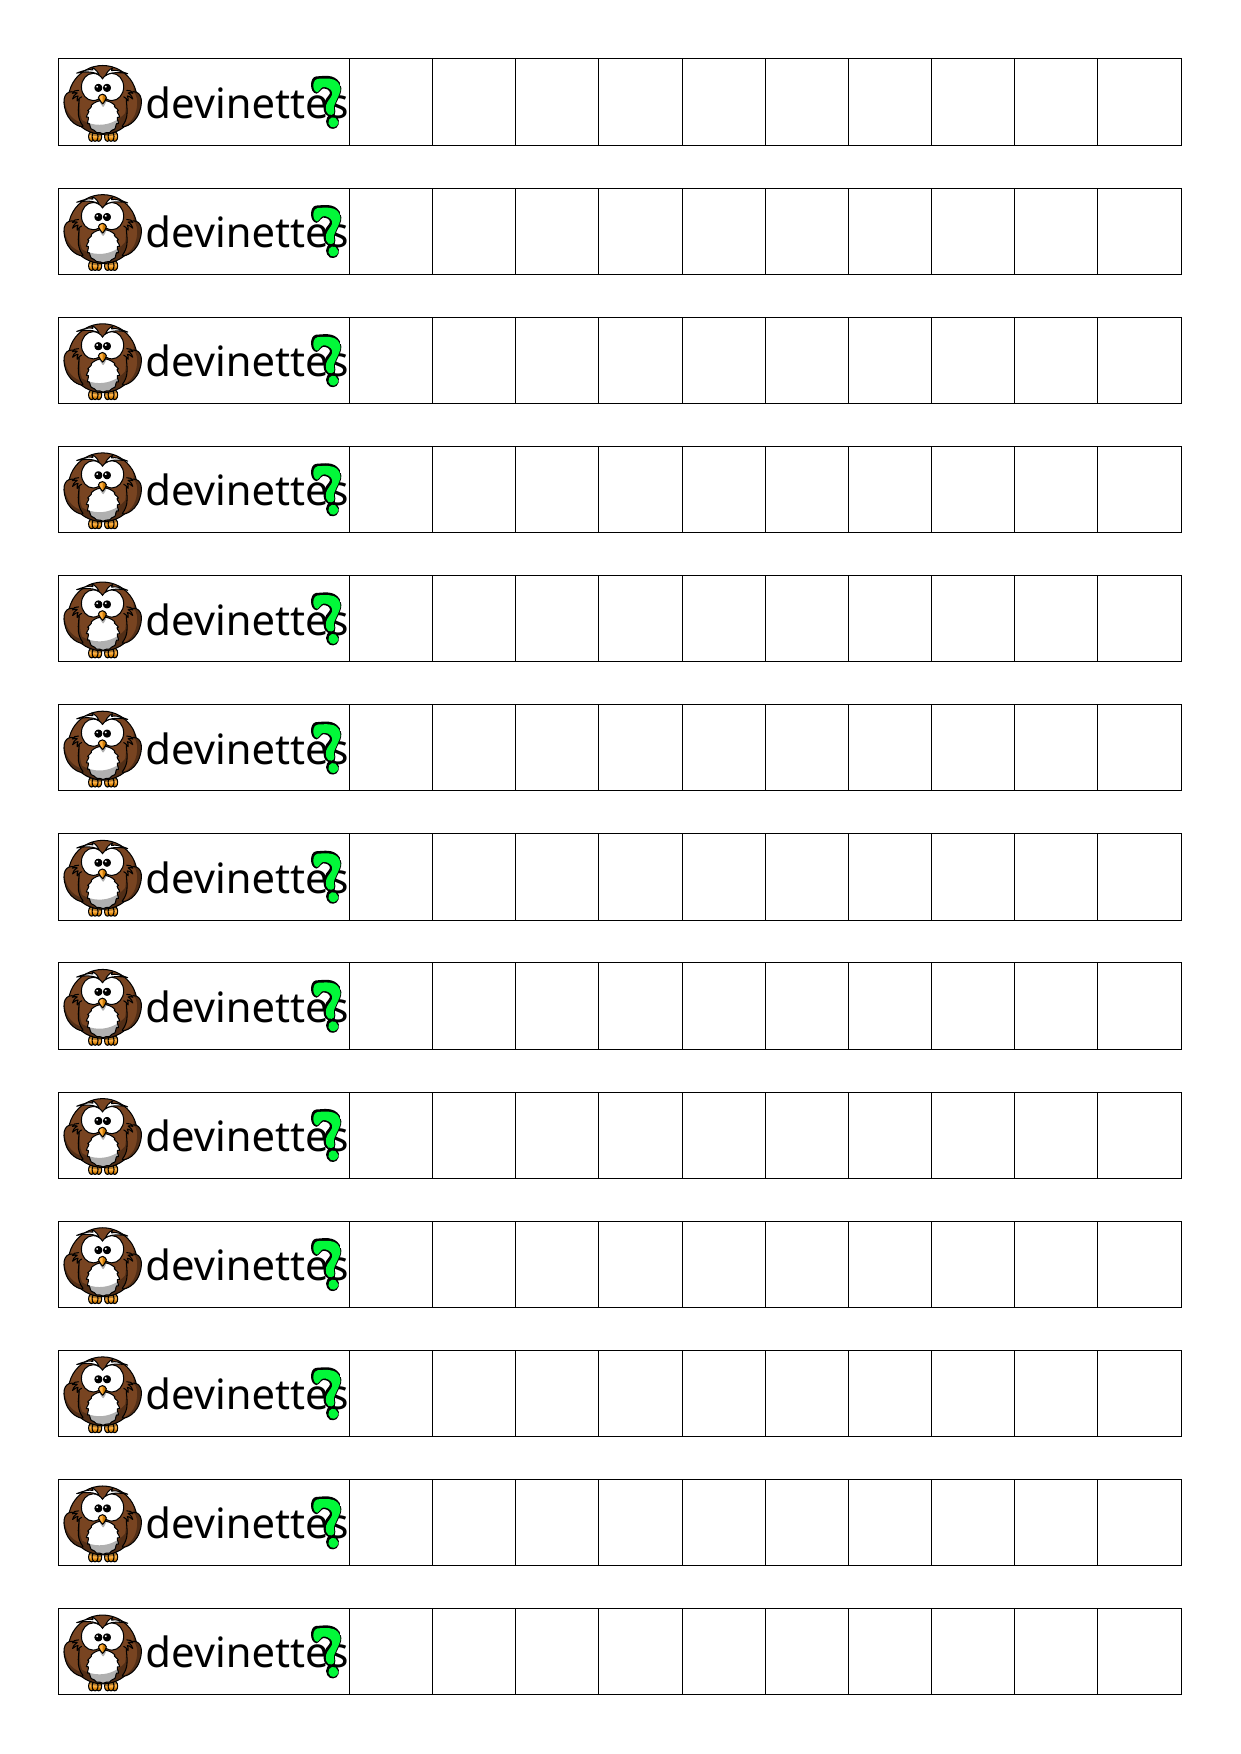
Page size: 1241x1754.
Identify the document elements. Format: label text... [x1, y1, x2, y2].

text_box [58, 1350, 130, 1437]
text_box [58, 833, 130, 921]
text_box devinettes [130, 1092, 405, 1179]
text_box devinettes [130, 1221, 405, 1308]
picture [63, 581, 142, 659]
text_box [58, 704, 130, 791]
text_box devinettes [130, 1608, 405, 1695]
text_box [58, 58, 1182, 146]
picture [308, 1362, 350, 1423]
text_box [405, 1608, 1182, 1695]
text_box [405, 1350, 1182, 1437]
text_box [405, 704, 1182, 791]
text_box [58, 1479, 130, 1566]
picture [63, 194, 142, 272]
picture [63, 968, 142, 1046]
picture [308, 71, 350, 132]
text_box devinettes [130, 188, 405, 275]
text_box devinettes [130, 1350, 405, 1437]
text_box [58, 1092, 130, 1179]
text_box devinettes [130, 575, 405, 662]
text_box [405, 1479, 1182, 1566]
text_box devinettes [130, 446, 405, 533]
picture [308, 846, 350, 907]
picture [63, 64, 142, 142]
picture [63, 1356, 142, 1434]
picture [308, 329, 350, 390]
picture [308, 1621, 350, 1682]
text_box [405, 446, 1182, 533]
text_box devinettes [130, 963, 405, 1050]
text_box devinettes [130, 59, 405, 146]
picture [308, 1492, 350, 1553]
text_box devinettes [130, 1479, 405, 1566]
picture [308, 458, 350, 519]
picture [63, 710, 142, 788]
text_box devinettes [130, 833, 405, 921]
picture [63, 452, 142, 530]
picture [308, 717, 350, 778]
text_box [58, 446, 130, 533]
text_box devinettes [130, 317, 405, 404]
text_box [405, 575, 1182, 662]
text_box [58, 962, 1182, 1050]
picture [63, 1614, 142, 1692]
text_box [405, 188, 1182, 275]
text_box [405, 1092, 1182, 1179]
text_box [58, 1221, 130, 1308]
picture [63, 1485, 142, 1563]
text_box [58, 575, 130, 662]
text_box [405, 833, 1182, 921]
picture [63, 323, 142, 401]
picture [308, 1104, 350, 1165]
picture [63, 1227, 142, 1305]
picture [308, 1233, 350, 1294]
picture [63, 839, 142, 917]
text_box [58, 1608, 130, 1695]
text_box [405, 1221, 1182, 1308]
picture [308, 200, 350, 261]
picture [63, 1098, 142, 1175]
text_box devinettes [130, 704, 405, 792]
text_box [58, 317, 130, 404]
text_box [58, 188, 130, 275]
text_box [405, 317, 1182, 404]
picture [308, 588, 350, 649]
picture [308, 975, 350, 1036]
